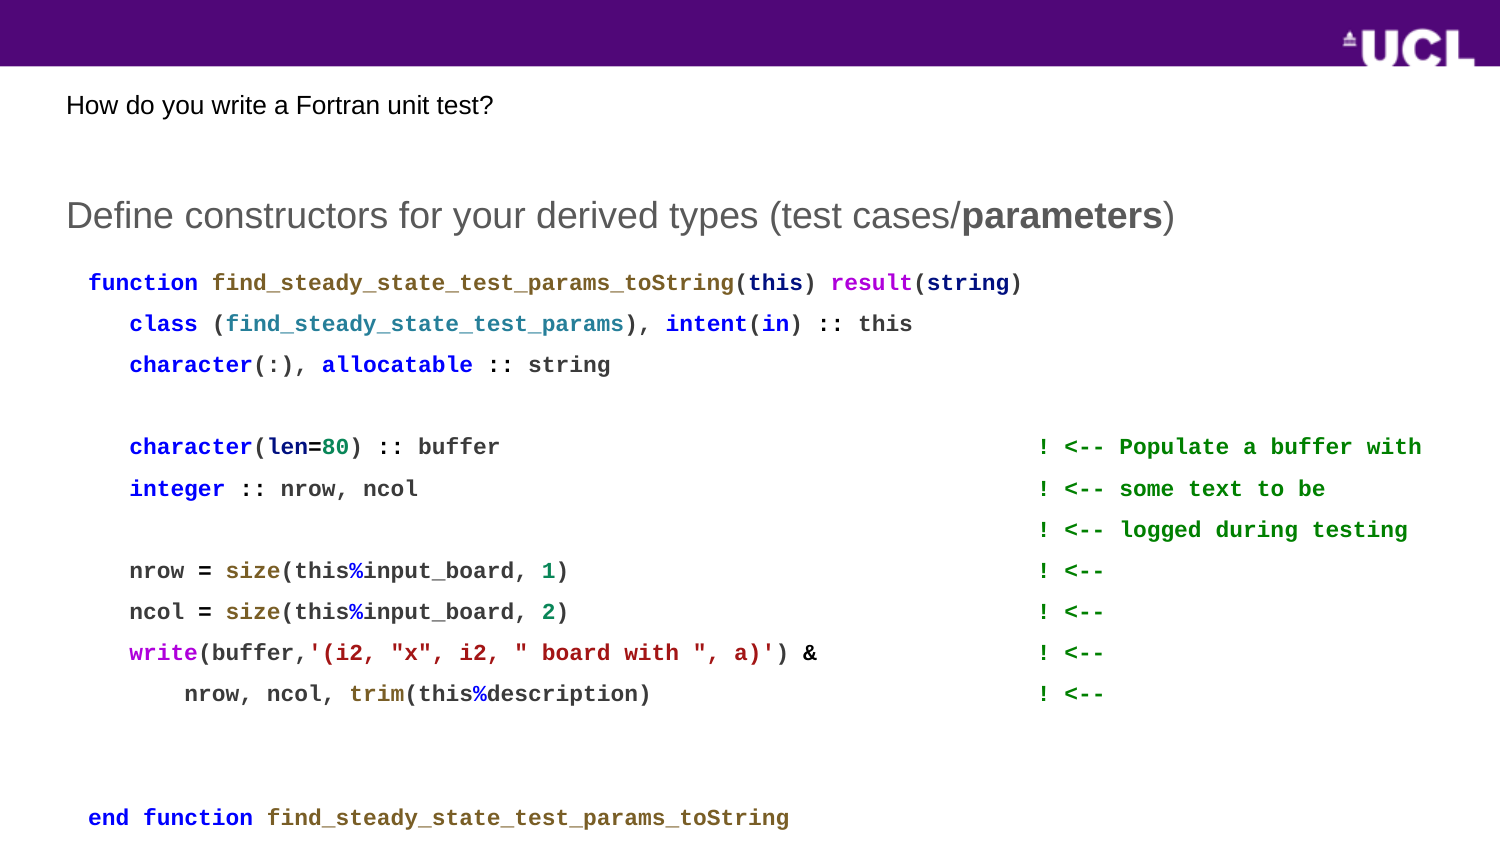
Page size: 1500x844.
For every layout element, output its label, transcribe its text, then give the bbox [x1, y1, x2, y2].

text_box function find_steady_state_test_params_toString(this) result(string) class (find_steady_state_test_params), intent(in) :: this character(:), allocatable :: string character(len=80) :: buffer ! <-- Populate a buffer with integer :: nrow, ncol ! <-- some text to be ! <-- logged during testing nrow = size(this%input_board, 1) ! <-- ncol = size(this%input_board, 2) ! <-- write(buffer,'(i2, "x", i2, " board with ", a)') & ! <-- nrow, ncol, trim(this%description) ! <-- end function find_steady_state_test_params_toString [73, 255, 1449, 828]
title How do you write a Fortran unit test? [51, 72, 1449, 167]
list Define constructors for your derived types (test cases/parameters) [51, 168, 1449, 256]
picture [0, 0, 1500, 844]
